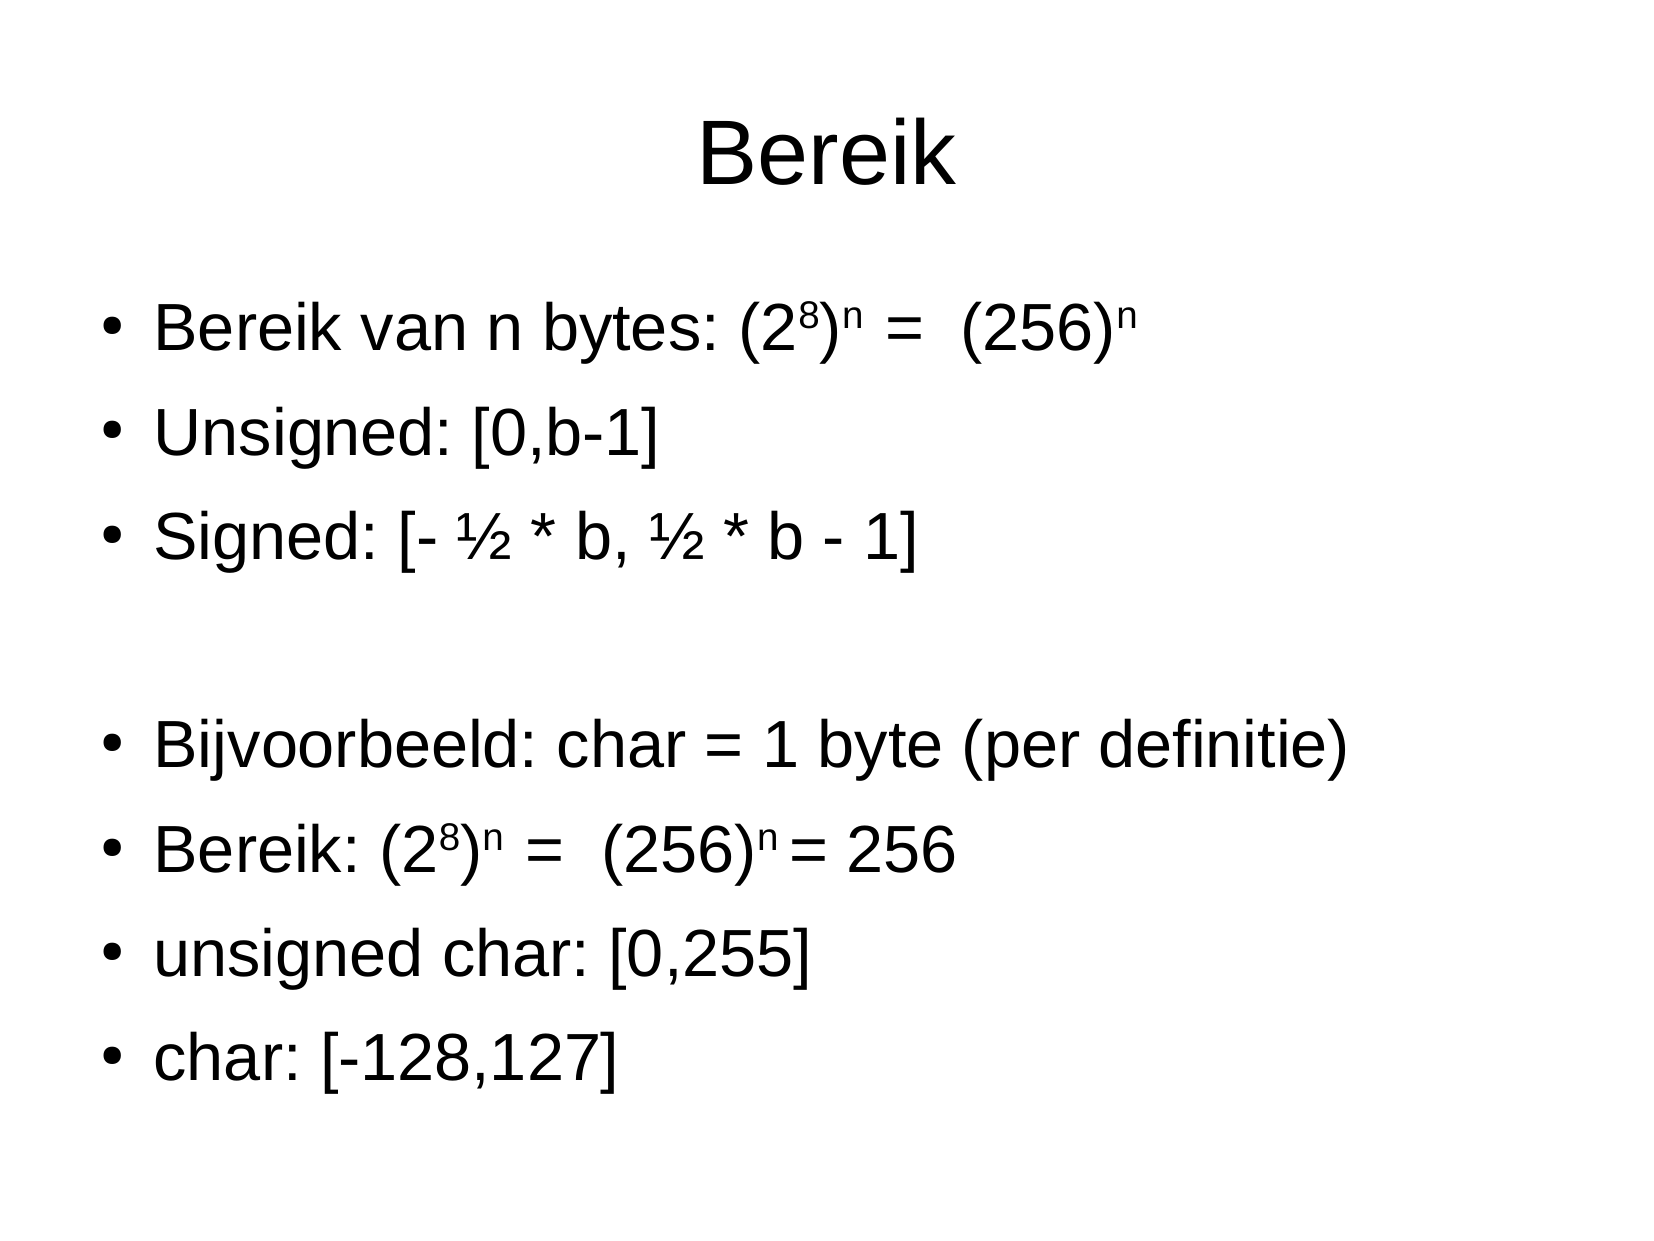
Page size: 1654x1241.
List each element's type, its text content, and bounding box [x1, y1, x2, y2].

list Bereik van n bytes: (28)n = (256)n Unsigned: [0,b-1] Signed: [- ½ * b, ½ * b - 1] Bijvoorbeeld: char = 1 byte (per definitie) Bereik: (28)n = (256)n = 256 unsigned char: [0,255] char: [-128,127] [82, 290, 1571, 1201]
title Bereik [82, 49, 1571, 257]
